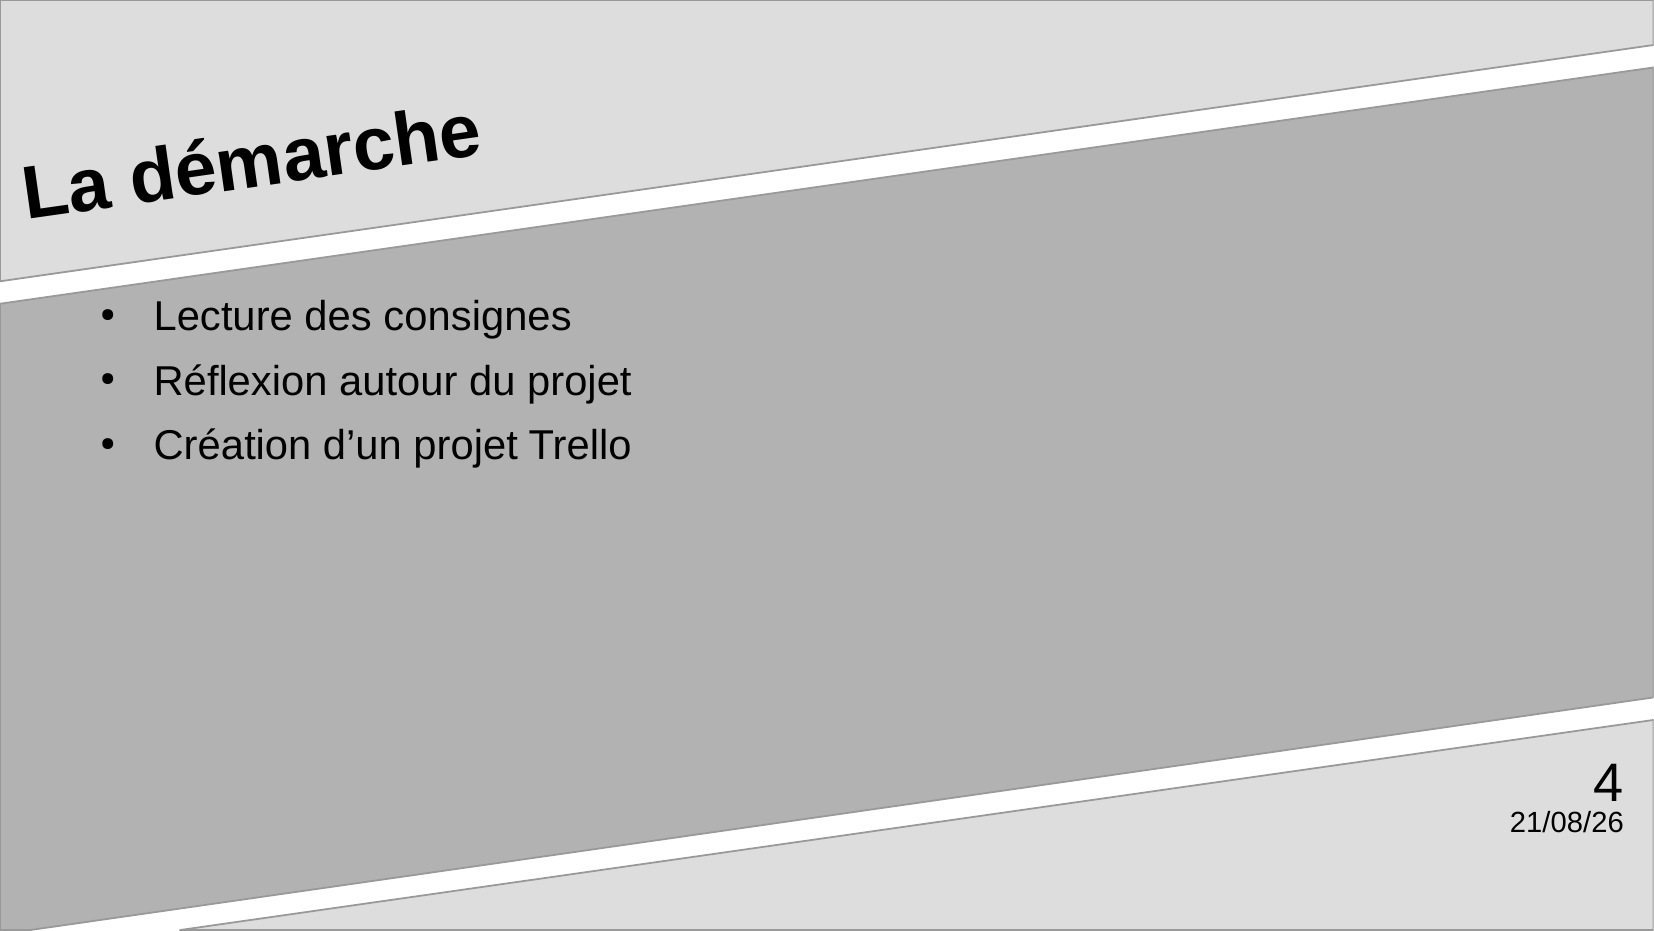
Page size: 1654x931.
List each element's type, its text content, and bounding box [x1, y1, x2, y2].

title La démarche [11, 0, 1496, 272]
list Lecture des consignes Réflexion autour du projet Création d’un projet Trello [82, 292, 1538, 833]
